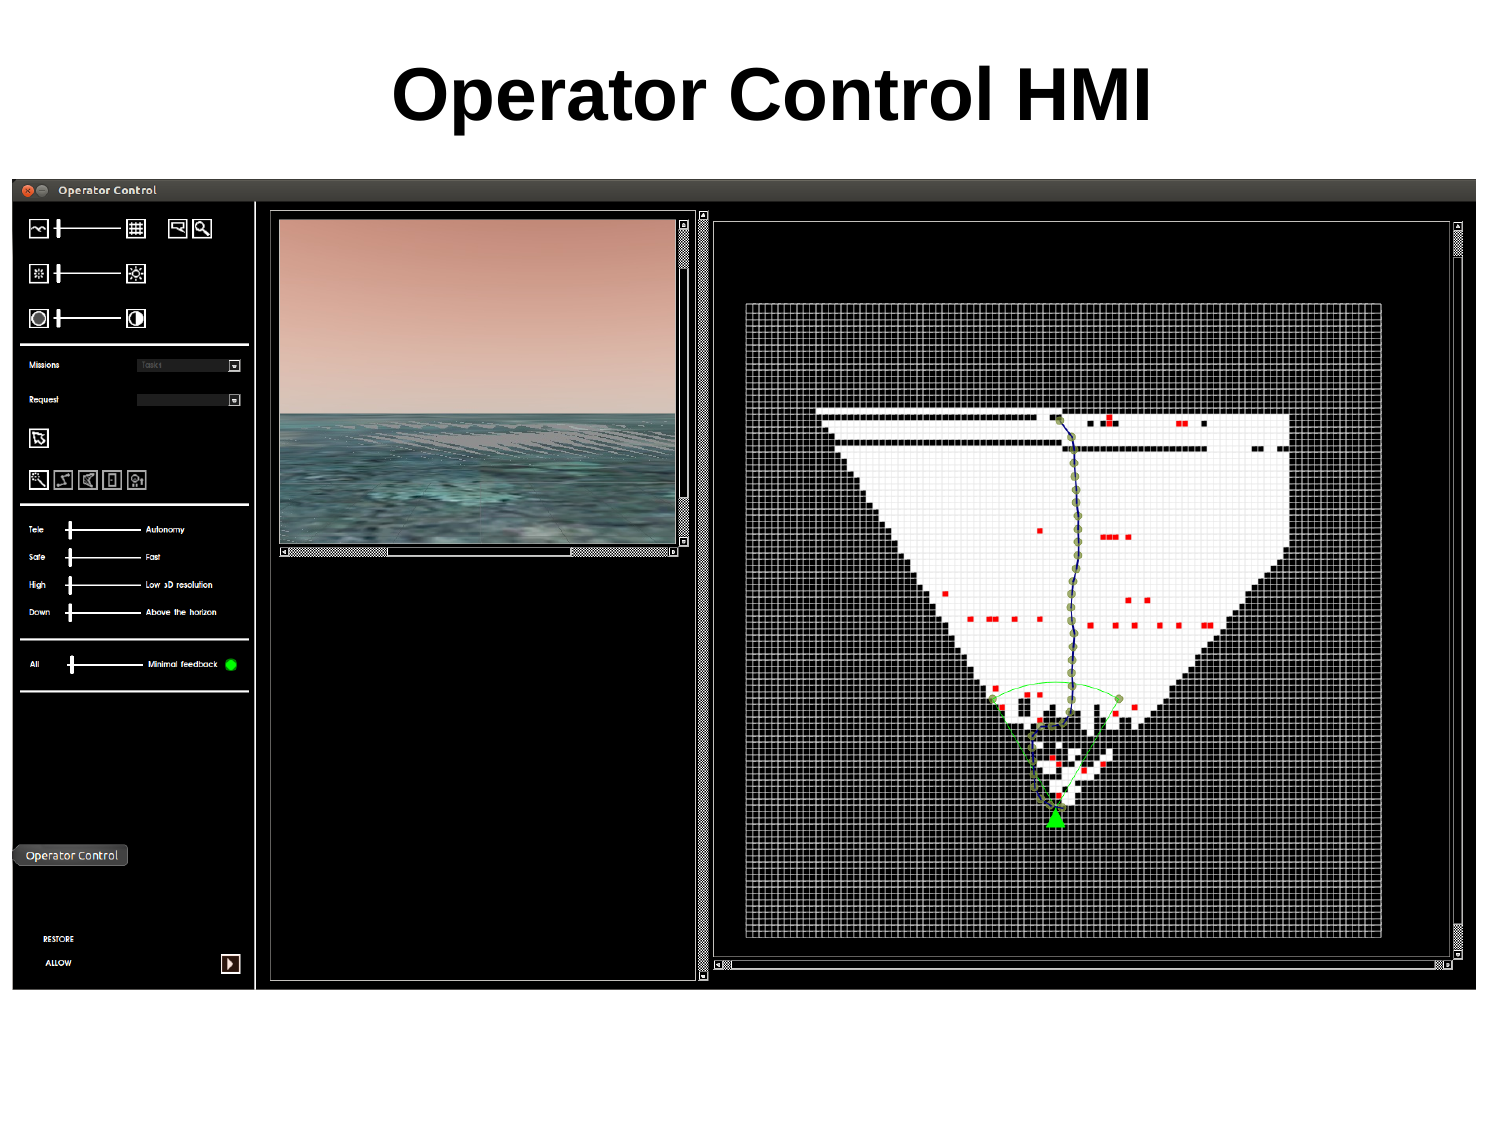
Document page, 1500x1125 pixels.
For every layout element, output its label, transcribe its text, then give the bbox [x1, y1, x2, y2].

picture [12, 179, 1476, 990]
text_box Operator Control HMI [135, 44, 1410, 179]
